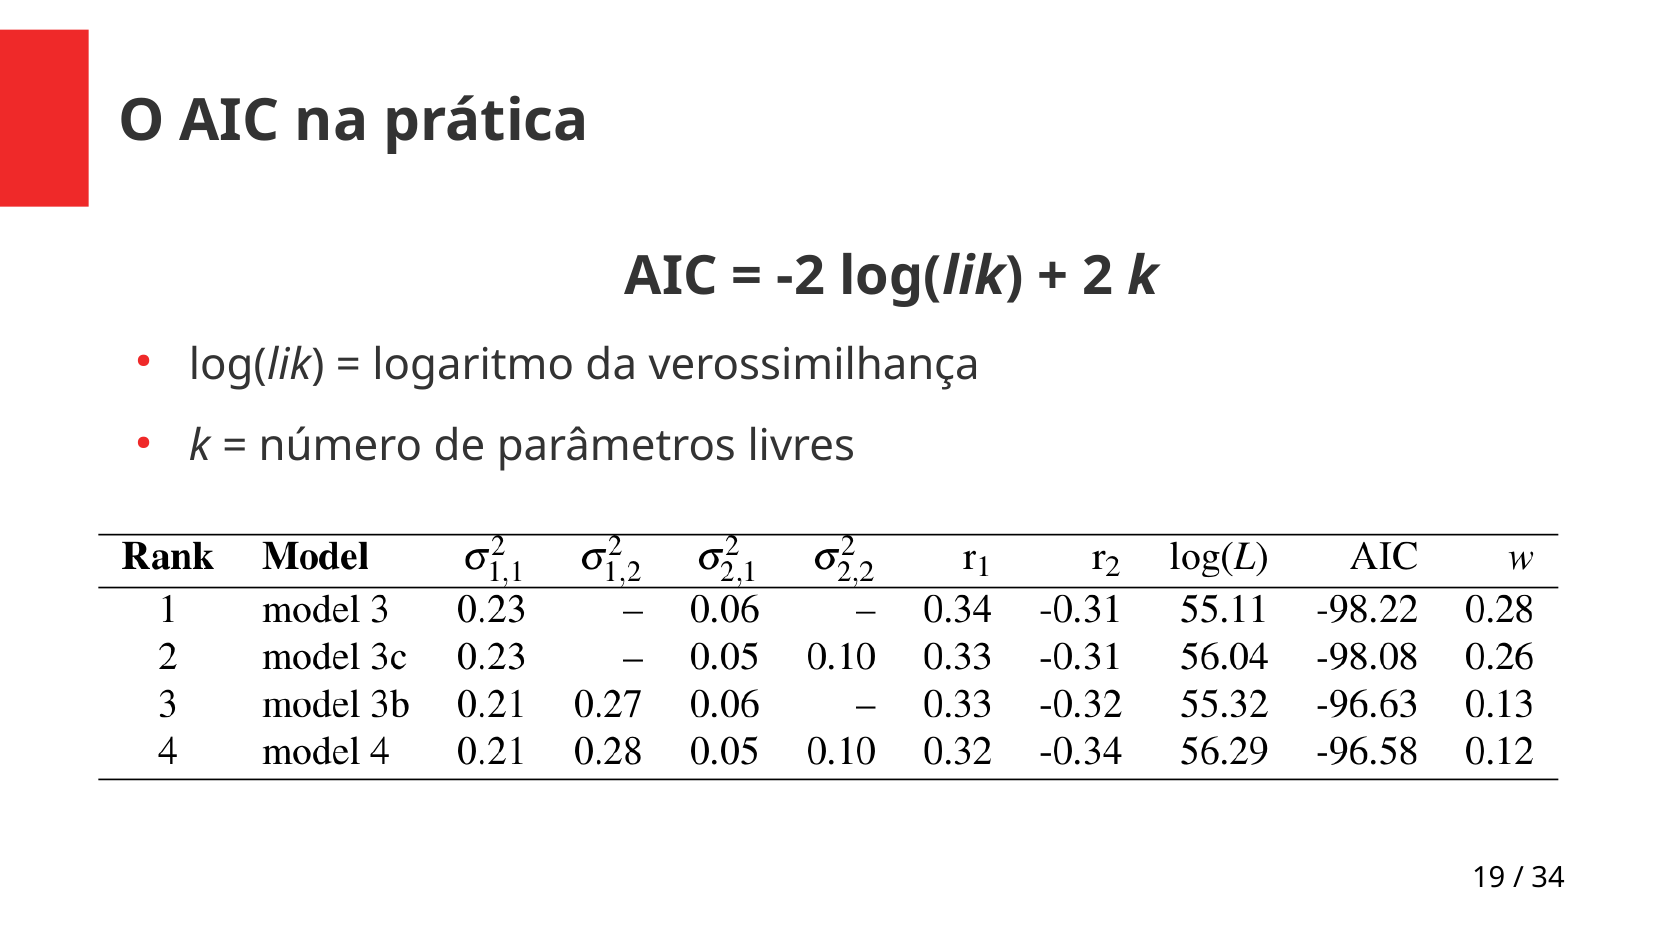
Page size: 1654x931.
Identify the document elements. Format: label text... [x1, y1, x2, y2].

list AIC = -2 log(lik) + 2 k log(lik) = logaritmo da verossimilhança k = número de parâmetros livres [118, 236, 1595, 798]
picture [89, 524, 1564, 788]
title O AIC na prática [118, 29, 1595, 207]
